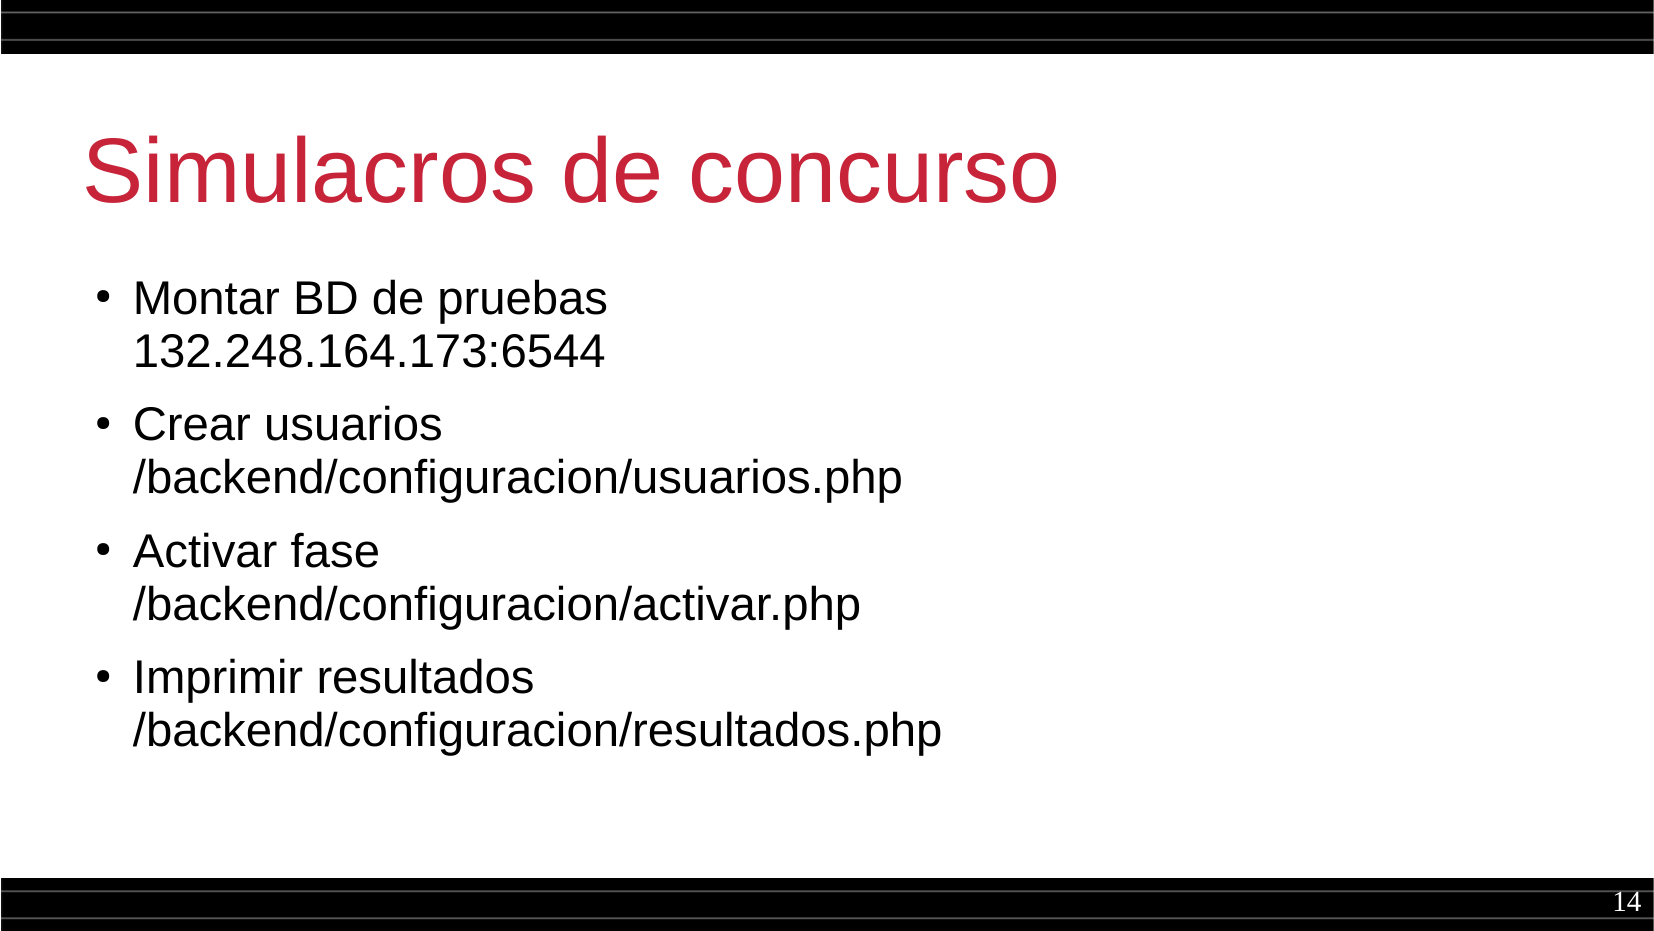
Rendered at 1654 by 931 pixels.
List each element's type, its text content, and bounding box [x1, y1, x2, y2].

picture [1, 878, 1654, 931]
picture [1, 0, 1654, 54]
list Montar BD de pruebas 132.248.164.173:6544 Crear usuarios /backend/configuracion/usuarios.php Activar fase /backend/configuracion/activar.php Imprimir resultados /backend/configuracion/resultados.php [82, 271, 1571, 758]
title Simulacros de concurso [82, 92, 1571, 249]
